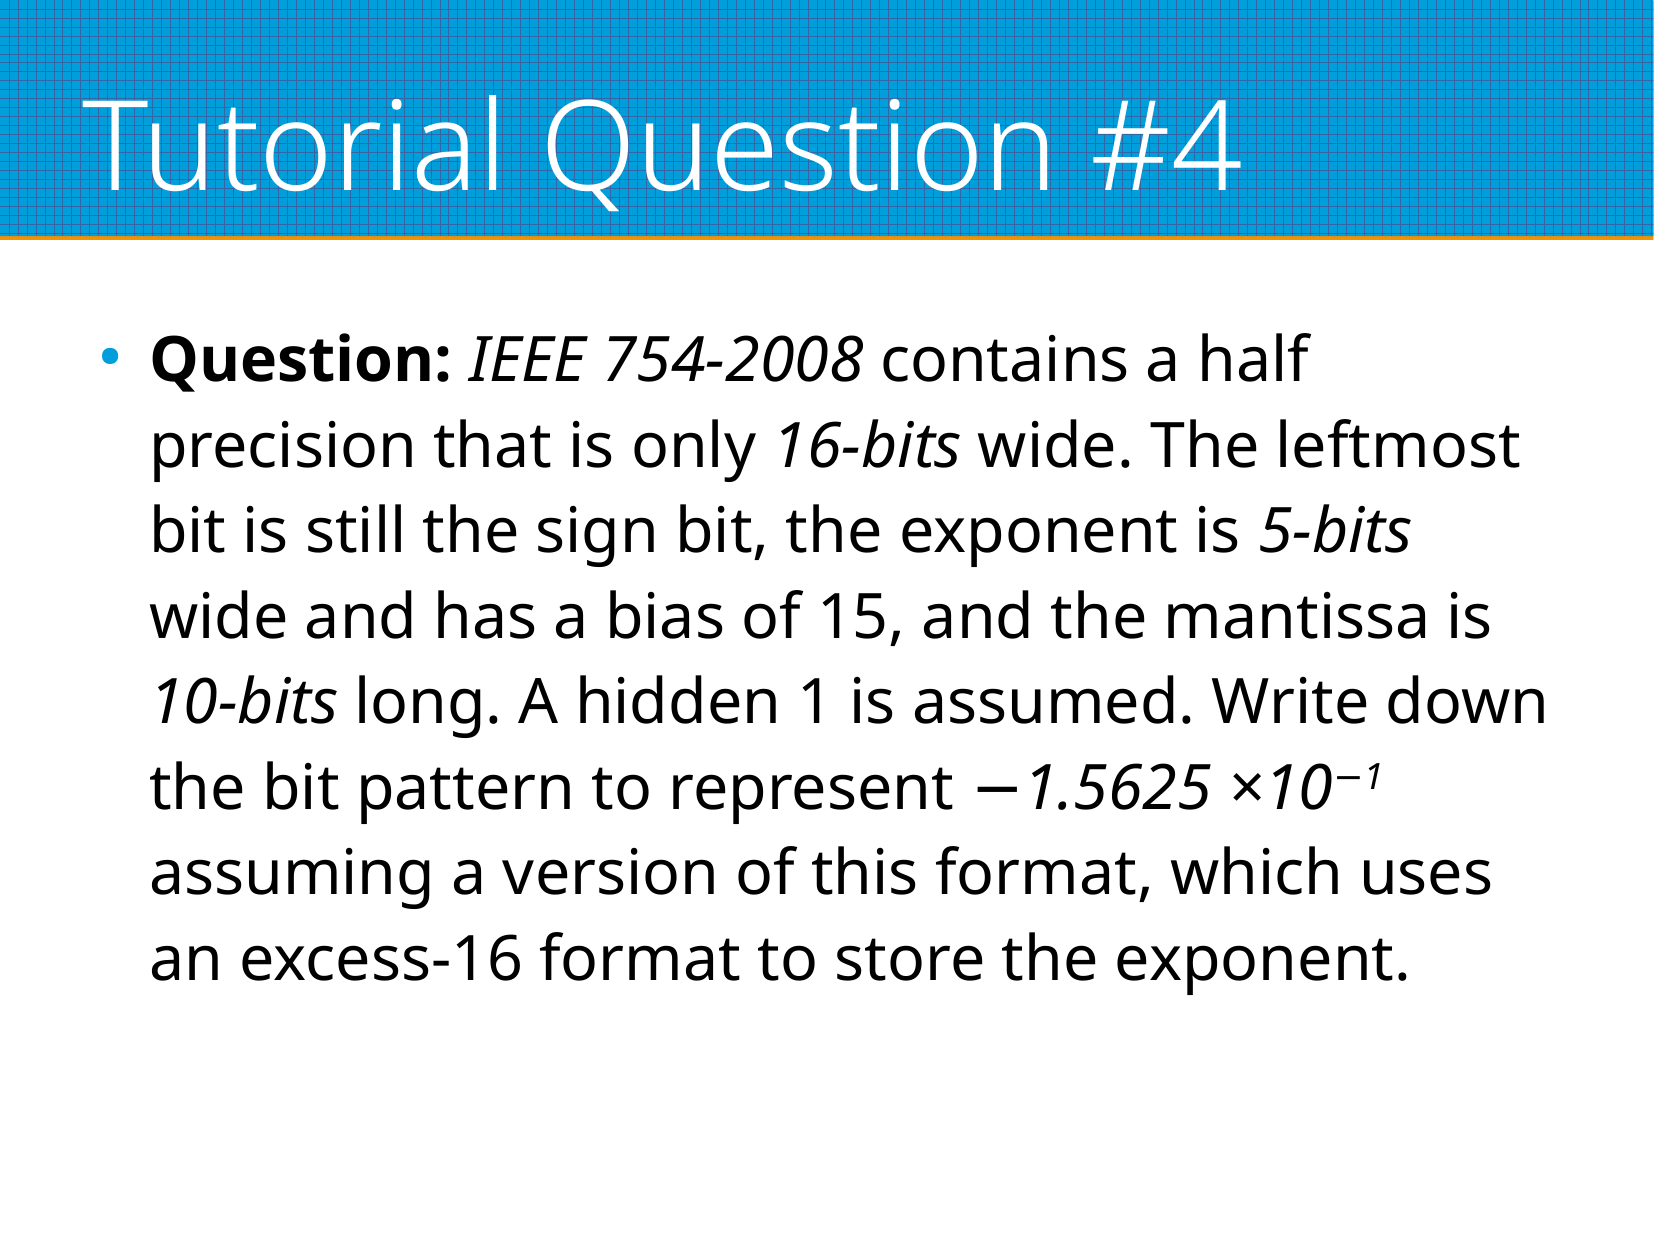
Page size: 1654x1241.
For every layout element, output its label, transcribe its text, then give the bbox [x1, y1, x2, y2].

list Question: IEEE 754-2008 contains a half precision that is only 16-bits wide. The leftmost bit is still the sign bit, the exponent is 5-bits wide and has a bias of 15, and the mantissa is 10-bits long. A hidden 1 is assumed. Write down the bit pattern to represent −1.5625 ×10−1 assuming a version of this format, which uses an excess-16 format to store the exponent. [82, 314, 1563, 1081]
title Tutorial Question #4 [82, 19, 1571, 227]
